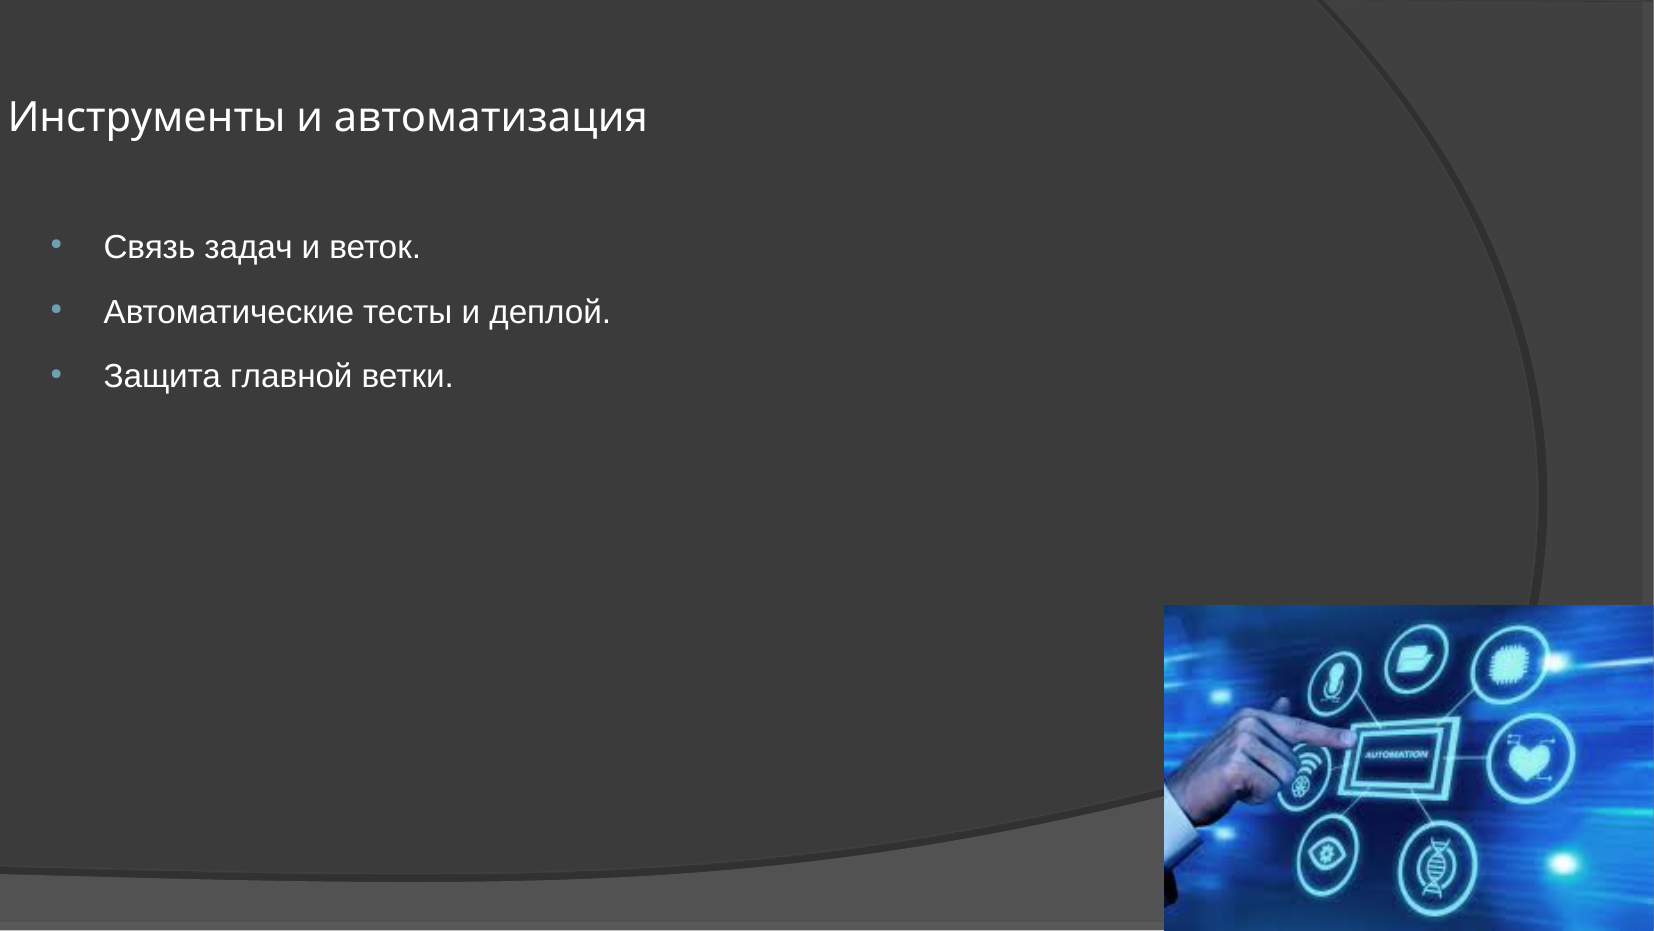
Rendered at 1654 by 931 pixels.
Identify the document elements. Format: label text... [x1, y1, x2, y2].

title Инструменты и автоматизация [0, 36, 1489, 193]
picture [1164, 605, 1654, 931]
list Связь задач и веток. Автоматические тесты и деплой. Защита главной ветки. [0, 217, 1489, 758]
